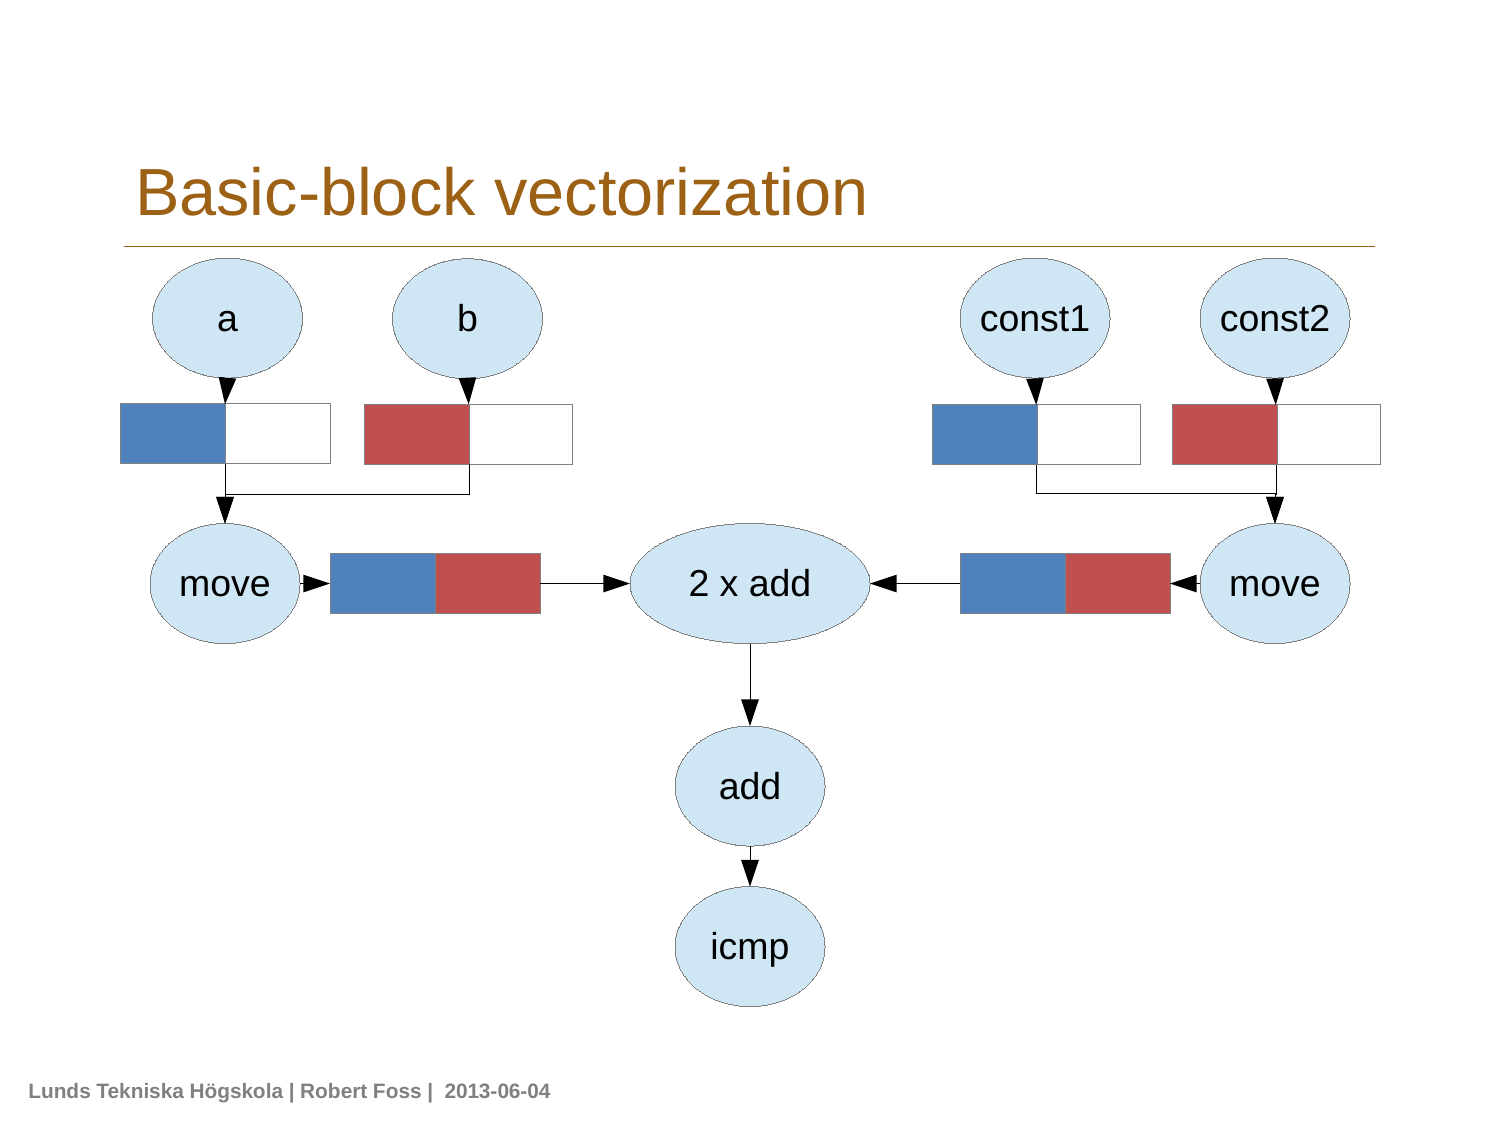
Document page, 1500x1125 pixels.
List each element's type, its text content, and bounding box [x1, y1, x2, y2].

text_box b [392, 258, 543, 379]
text_box [364, 404, 573, 465]
text_box move [150, 523, 301, 644]
text_box [120, 403, 331, 465]
text_box add [675, 726, 826, 847]
text_box move [1200, 523, 1351, 644]
text_box 2 x add [630, 523, 871, 644]
text_box [960, 553, 1171, 614]
text_box const1 [960, 258, 1111, 378]
text_box a [152, 258, 303, 378]
text_box const2 [1200, 258, 1351, 378]
text_box [931, 404, 1141, 465]
text_box icmp [675, 886, 826, 1007]
text_box [330, 553, 541, 614]
text_box [1171, 404, 1381, 465]
title Basic-block vectorization [120, 120, 1500, 258]
